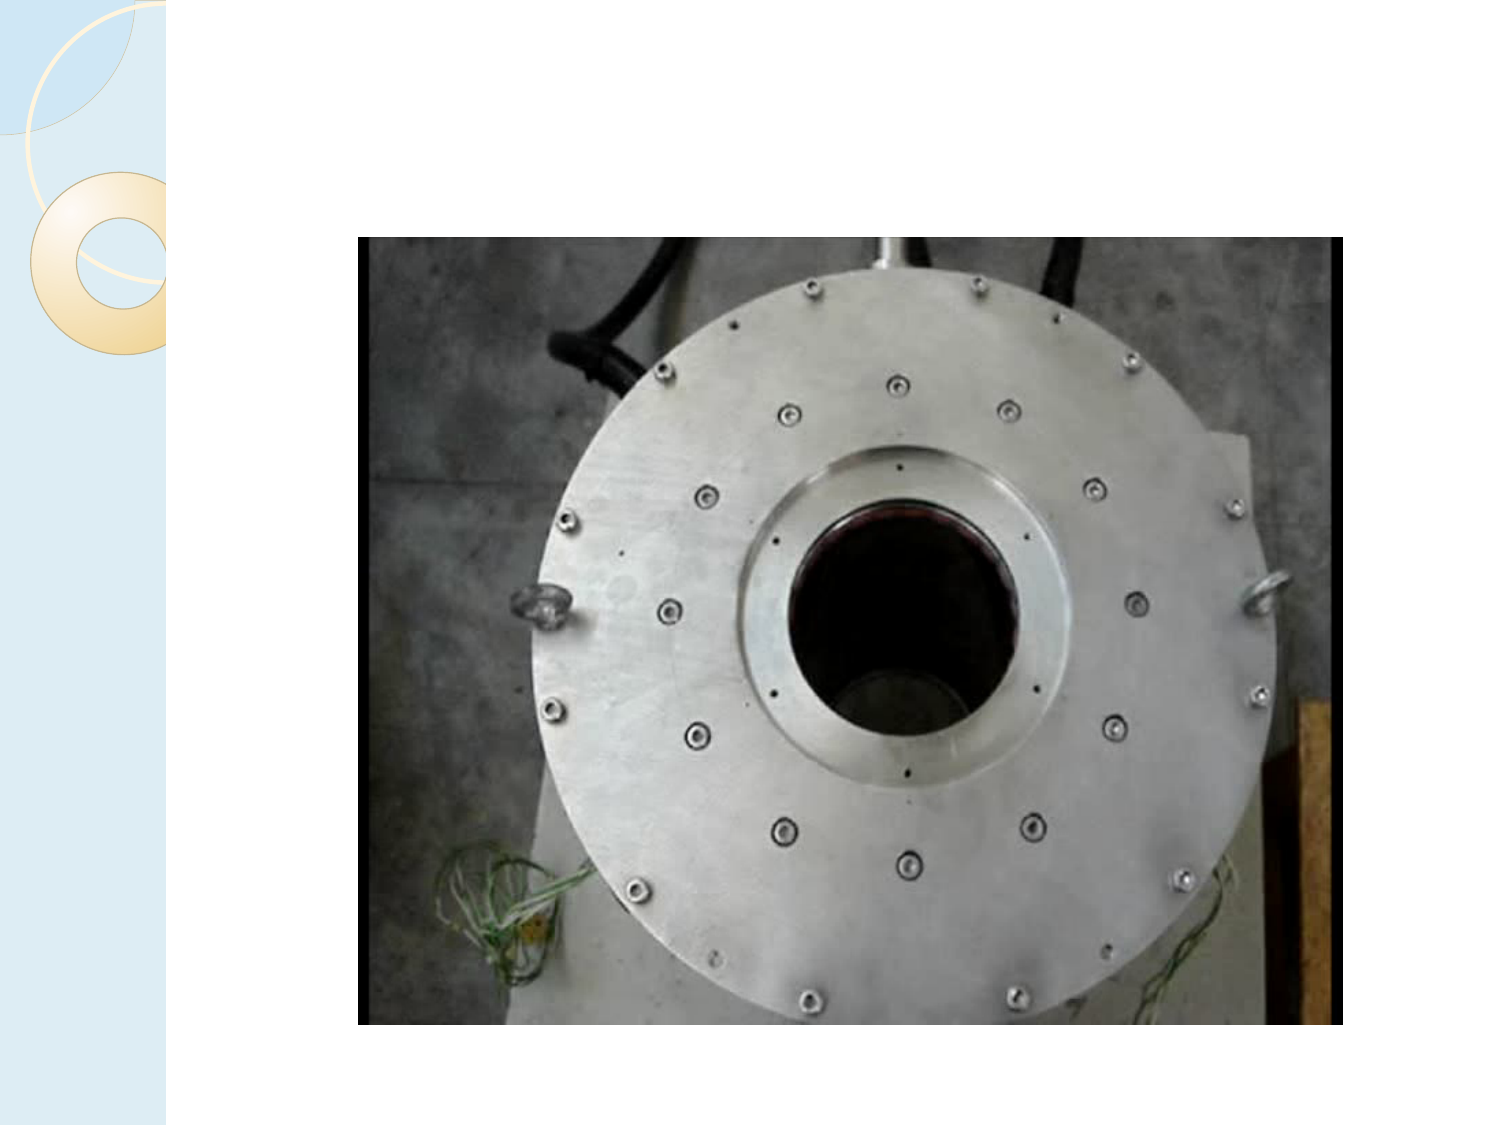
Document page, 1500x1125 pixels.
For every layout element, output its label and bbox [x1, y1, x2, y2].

picture [358, 237, 1343, 1025]
